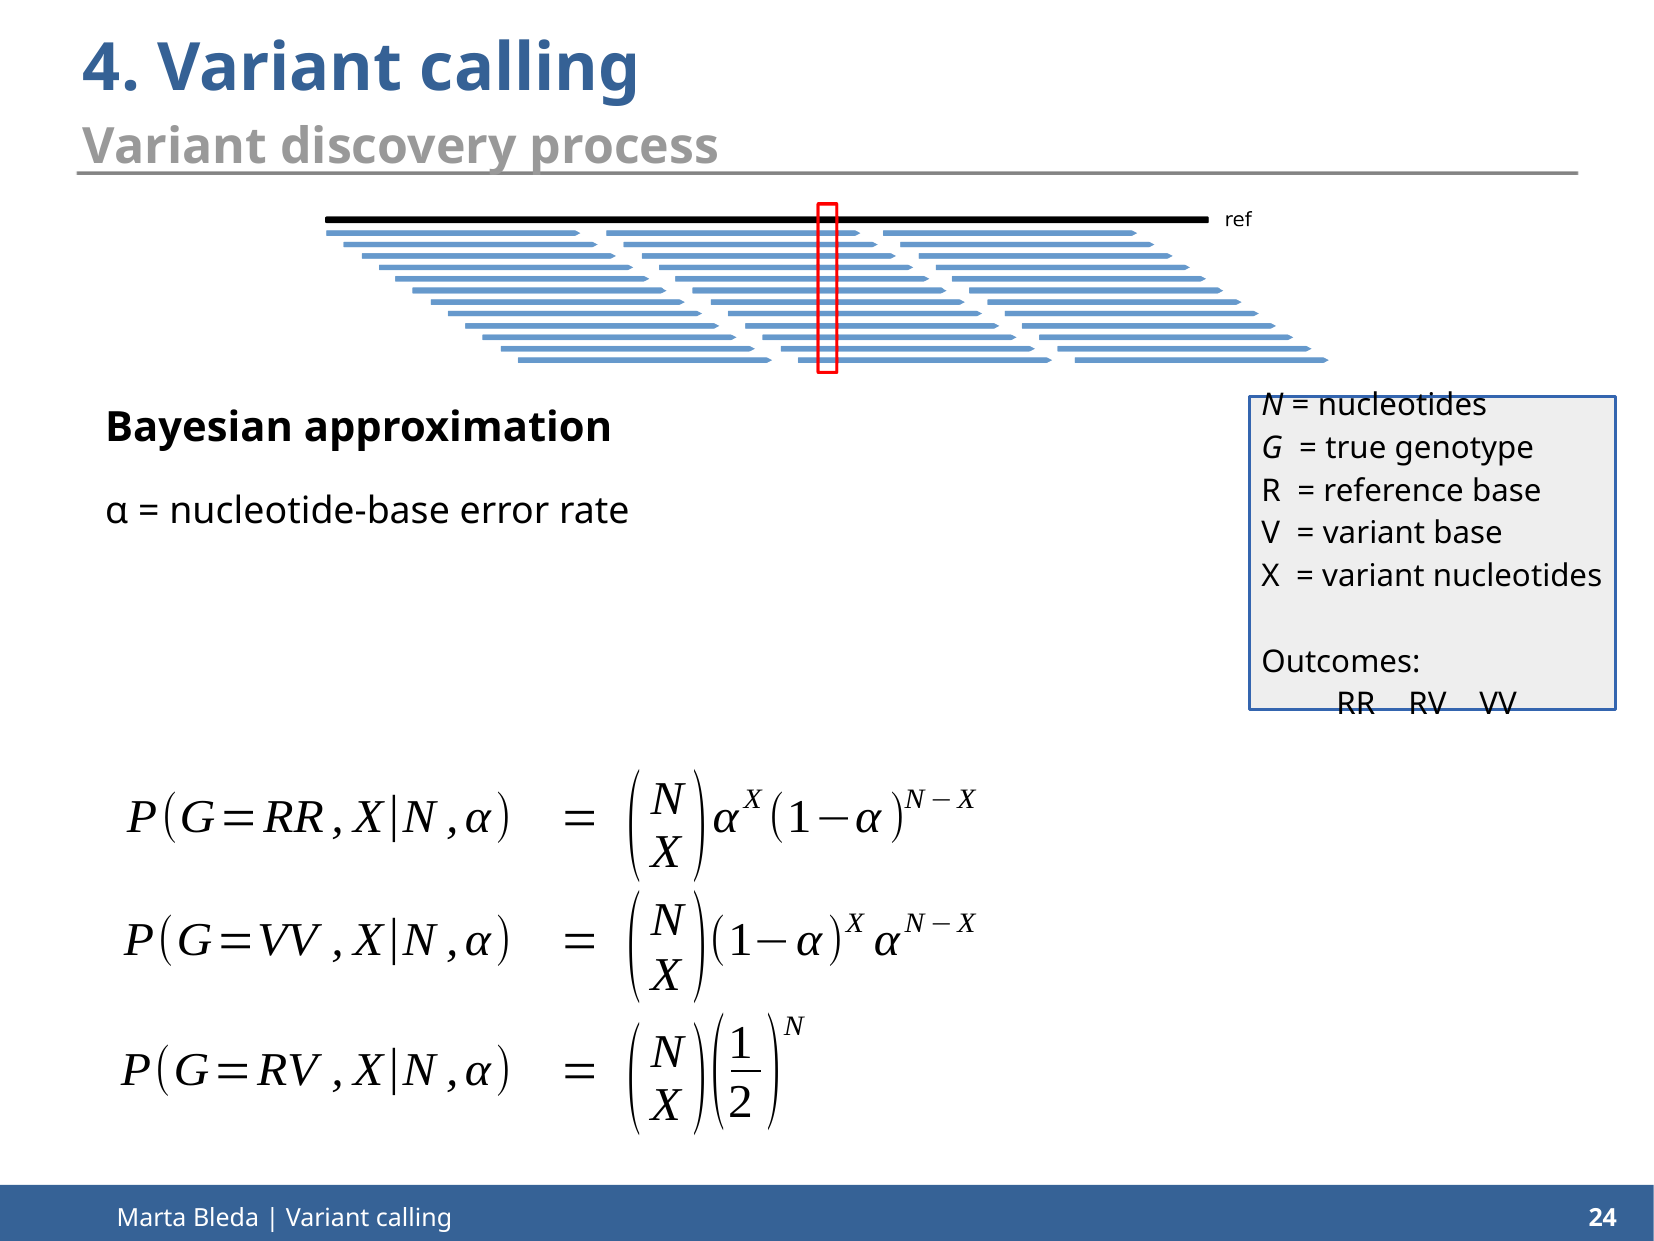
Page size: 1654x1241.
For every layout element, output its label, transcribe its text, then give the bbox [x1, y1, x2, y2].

picture [540, 170, 1580, 175]
picture [325, 202, 1329, 374]
text_box N = nucleotides G = true genotype R = reference base V = variant base X = variant nucleotides Outcomes: RR RV VV [1249, 396, 1616, 710]
title 4. Variant calling Variant discovery process [82, 31, 1571, 166]
picture [497, 170, 533, 175]
picture [74, 170, 490, 175]
chart [105, 761, 989, 1137]
list Bayesian approximation α = nucleotide-base error rate [105, 396, 1572, 1139]
